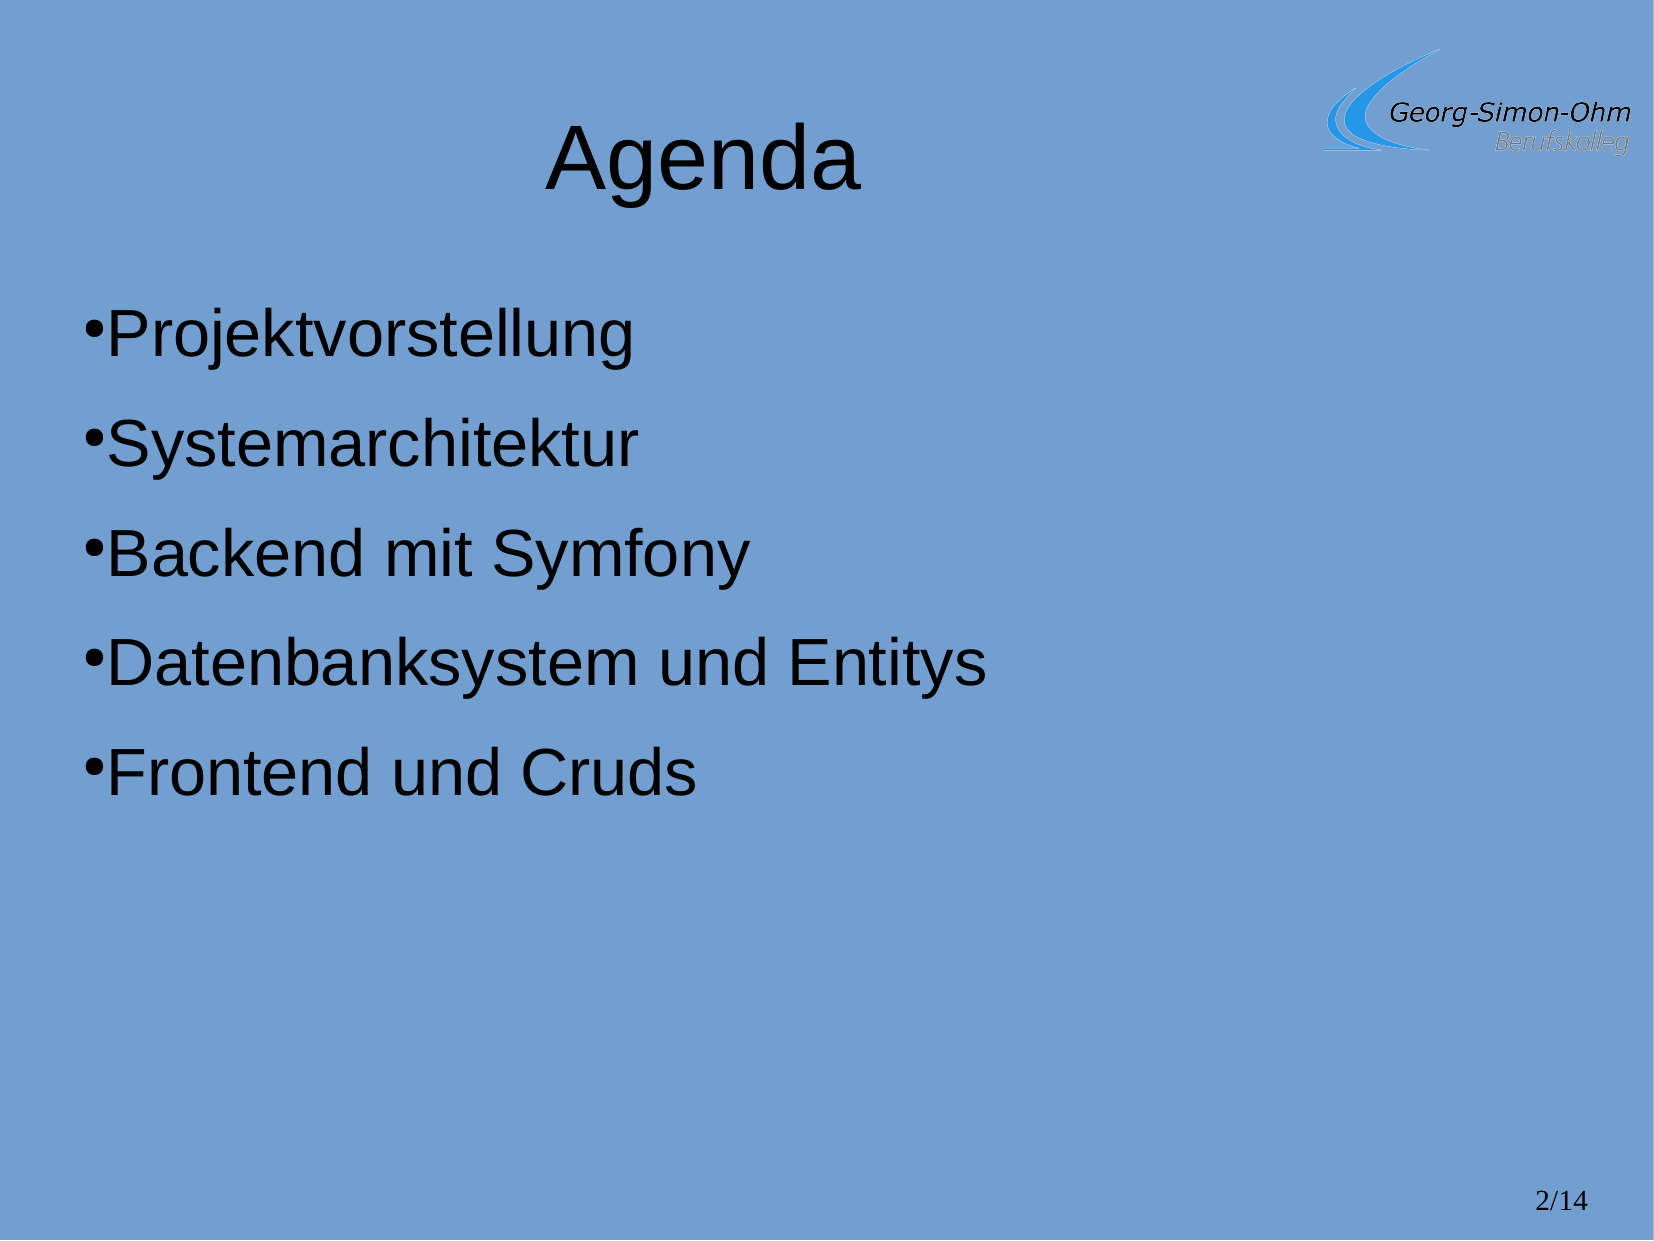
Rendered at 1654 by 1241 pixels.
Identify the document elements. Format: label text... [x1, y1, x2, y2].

title Agenda [82, 49, 1325, 257]
text_box <number>/14 [1535, 1181, 1607, 1221]
list Projektvorstellung Systemarchitektur Backend mit Symfony Datenbanksystem und Entitys Frontend und Cruds [82, 290, 1571, 1010]
picture [1325, 49, 1630, 156]
